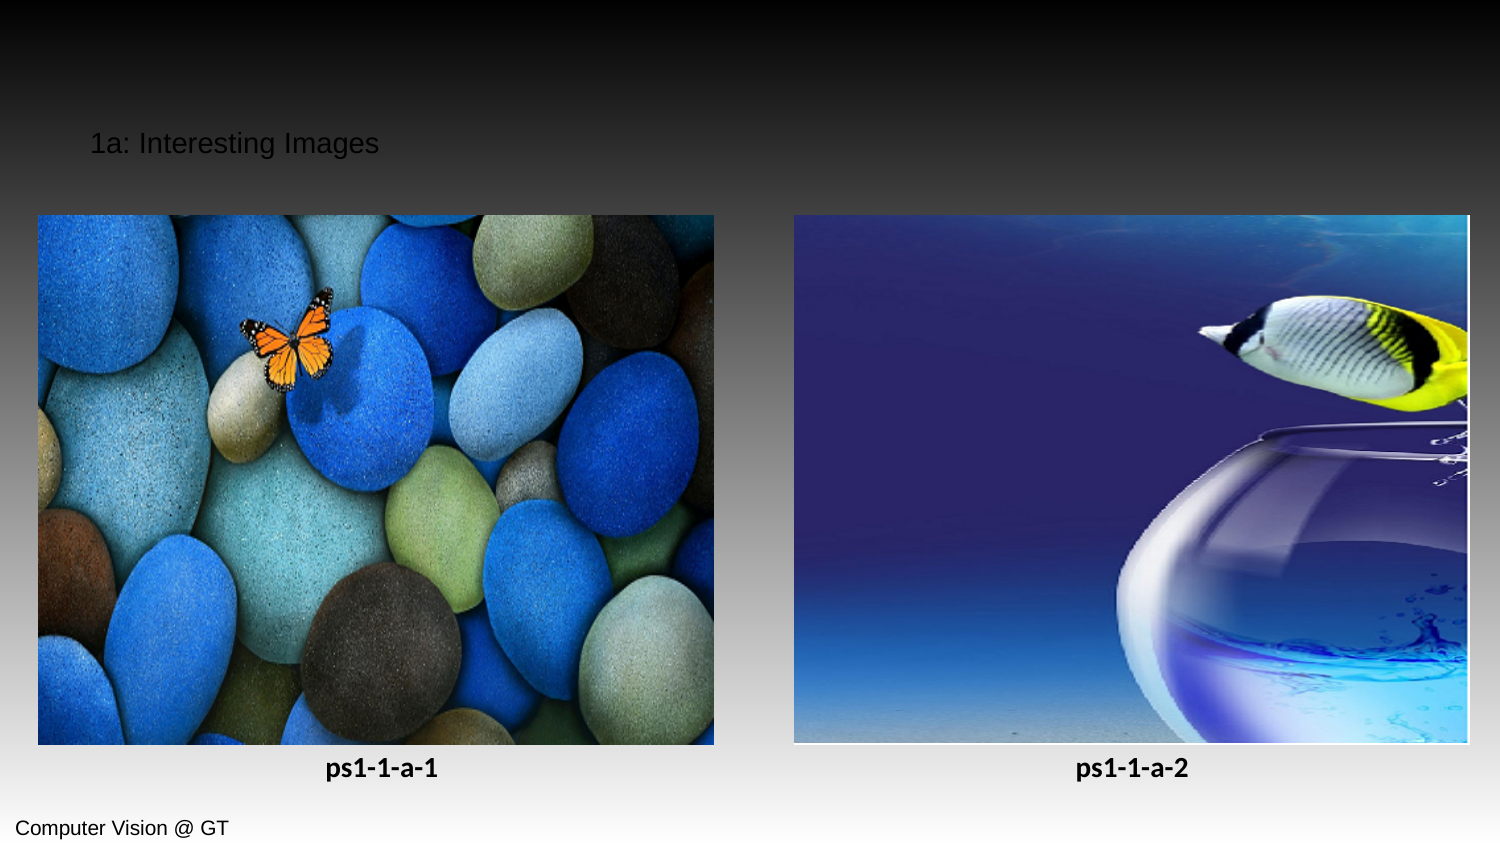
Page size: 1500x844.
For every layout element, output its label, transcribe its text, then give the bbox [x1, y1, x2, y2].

title 1a: Interesting Images [75, 33, 1425, 175]
text_box ps1-1-a-2 [796, 745, 1469, 811]
picture [794, 215, 1470, 745]
text_box Computer Vision @ GT [0, 811, 422, 844]
picture [38, 215, 714, 745]
text_box ps1-1-a-1 [40, 728, 724, 811]
